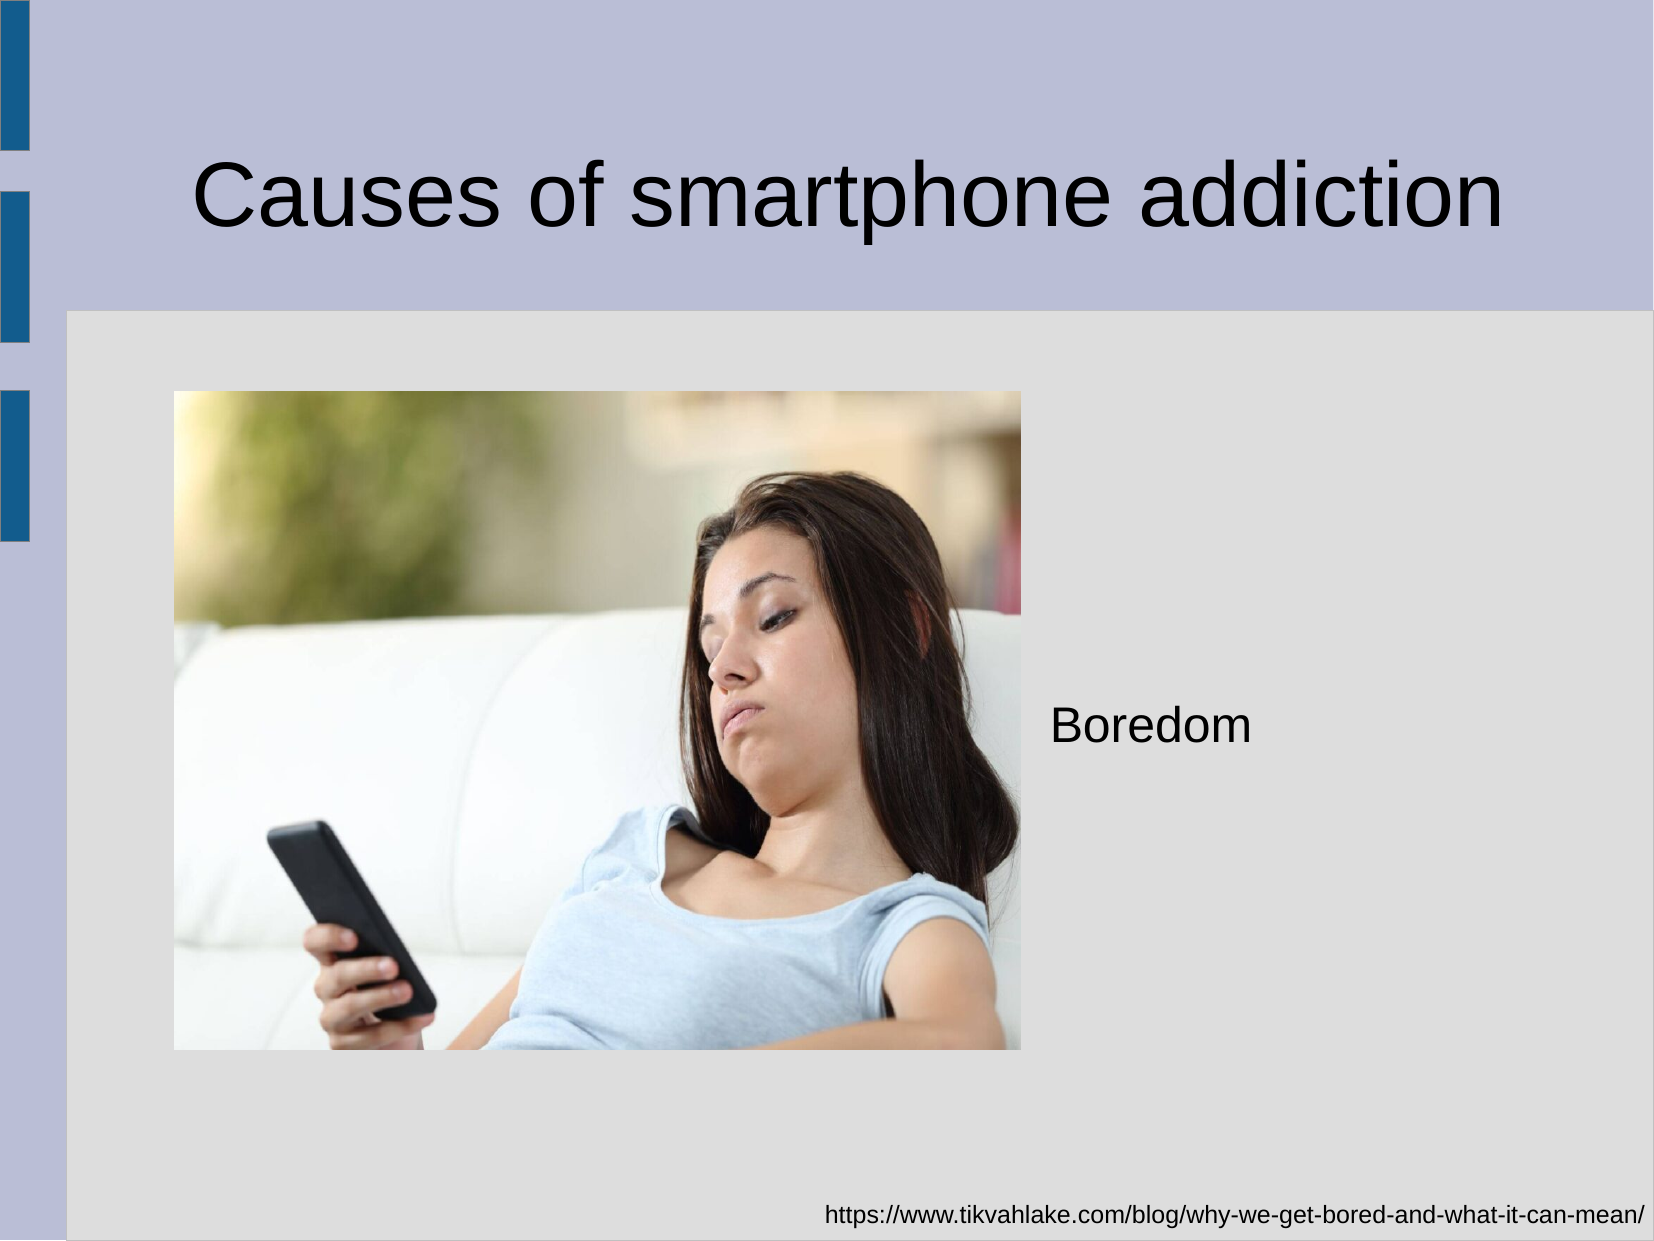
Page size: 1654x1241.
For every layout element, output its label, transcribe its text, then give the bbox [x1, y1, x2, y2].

picture [174, 391, 1021, 1051]
title Causes of smartphone addiction [121, 91, 1534, 299]
text_box Boredom [1035, 690, 1654, 817]
text_box https://www.tikvahlake.com/blog/why-we-get-bored-and-what-it-can-mean/ [810, 1193, 1654, 1241]
